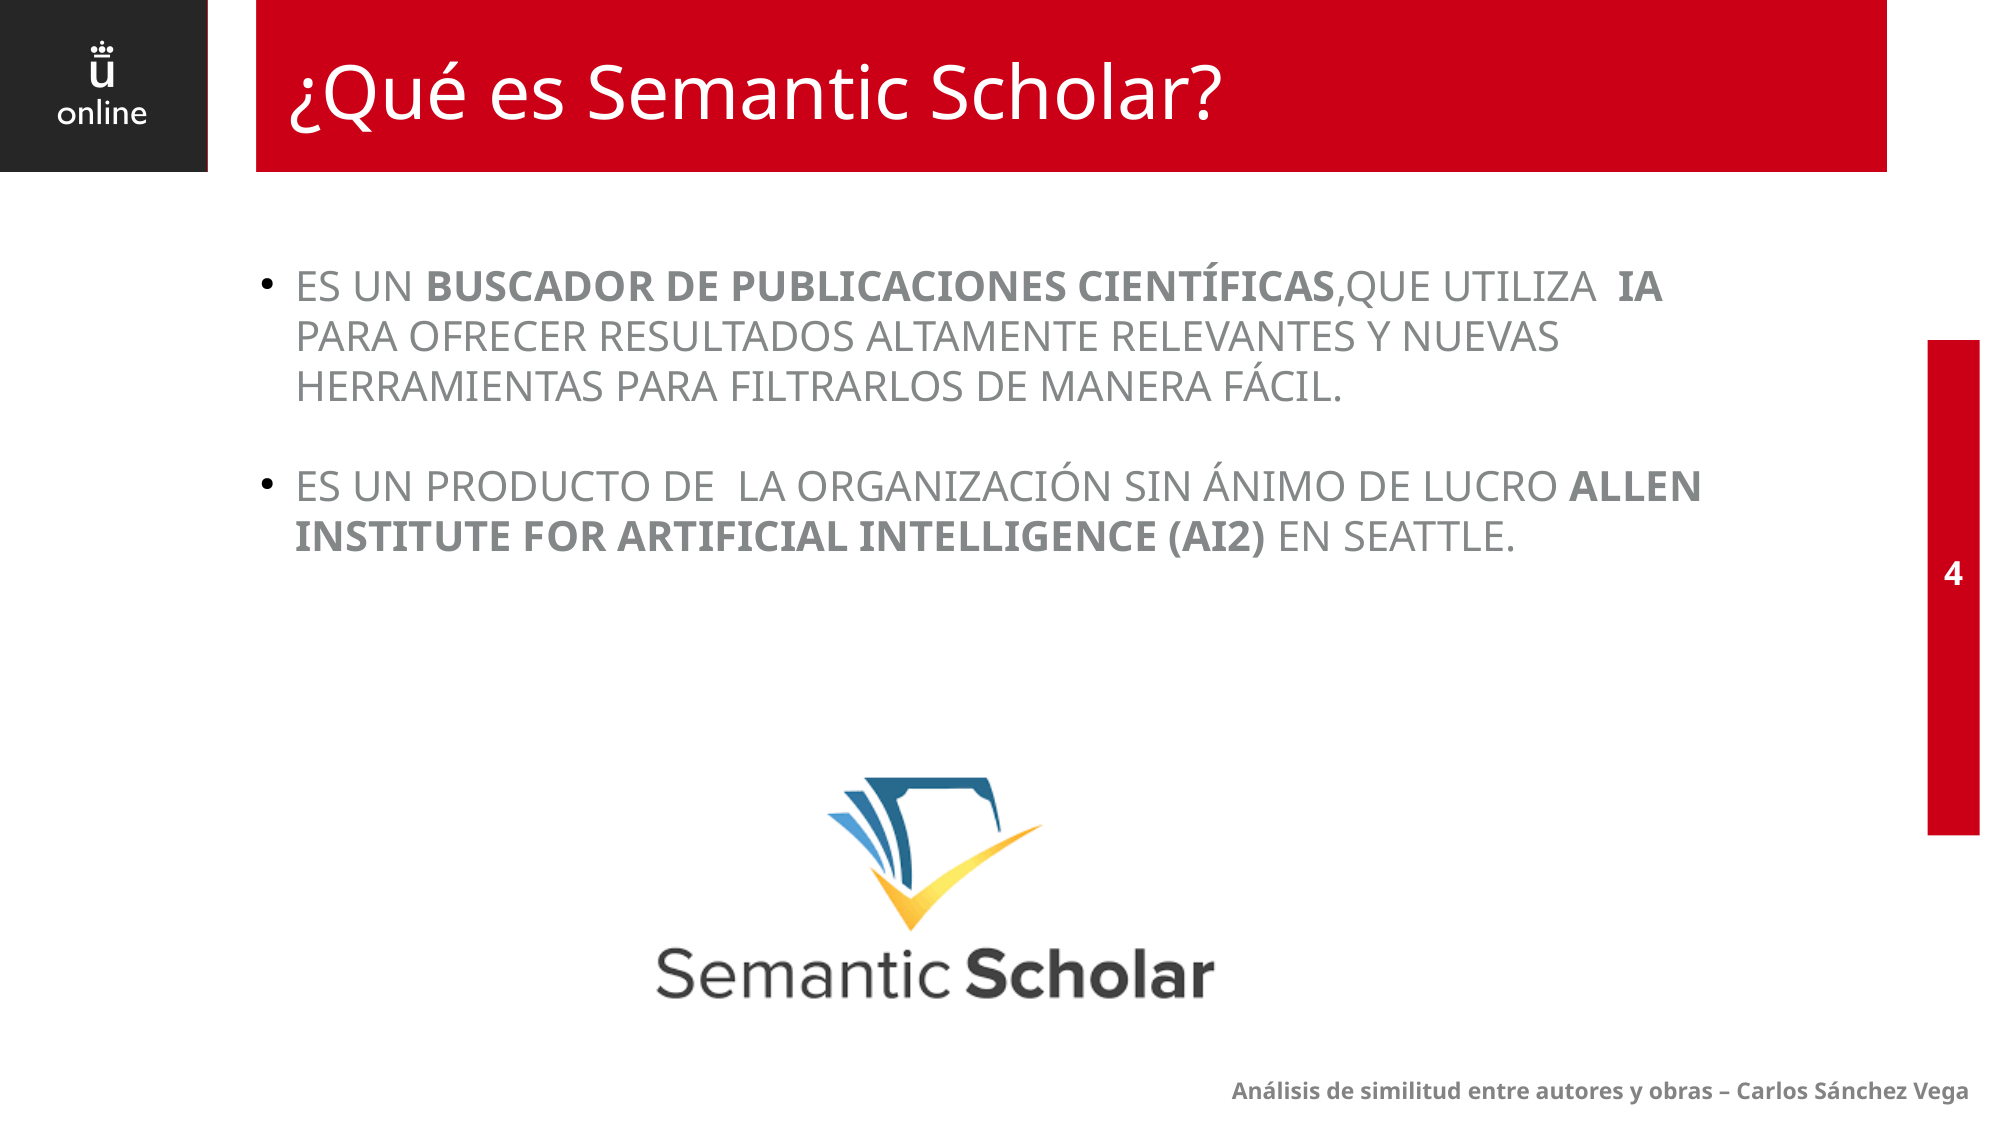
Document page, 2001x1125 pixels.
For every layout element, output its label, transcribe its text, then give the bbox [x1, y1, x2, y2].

title ¿Qué es Semantic Scholar? [274, 9, 1829, 142]
slide_number <número> [1898, 544, 2000, 605]
picture [40, 26, 164, 150]
text_box es un buscador DE Publicaciones científicas,QUE UTILIZA IA para ofrecer resultados altamente relevantes y nuevas herramientas para filtrarlos de manera fácil. Es un producto de la organización sin ánimo de lucro Allen Institute for Artificial Intelligence (AI2) en Seattle. [259, 259, 1718, 438]
footer Análisis de similitud entre autores y obras – Carlos Sánchez Vega [671, 1060, 1986, 1121]
picture [649, 767, 1222, 1028]
